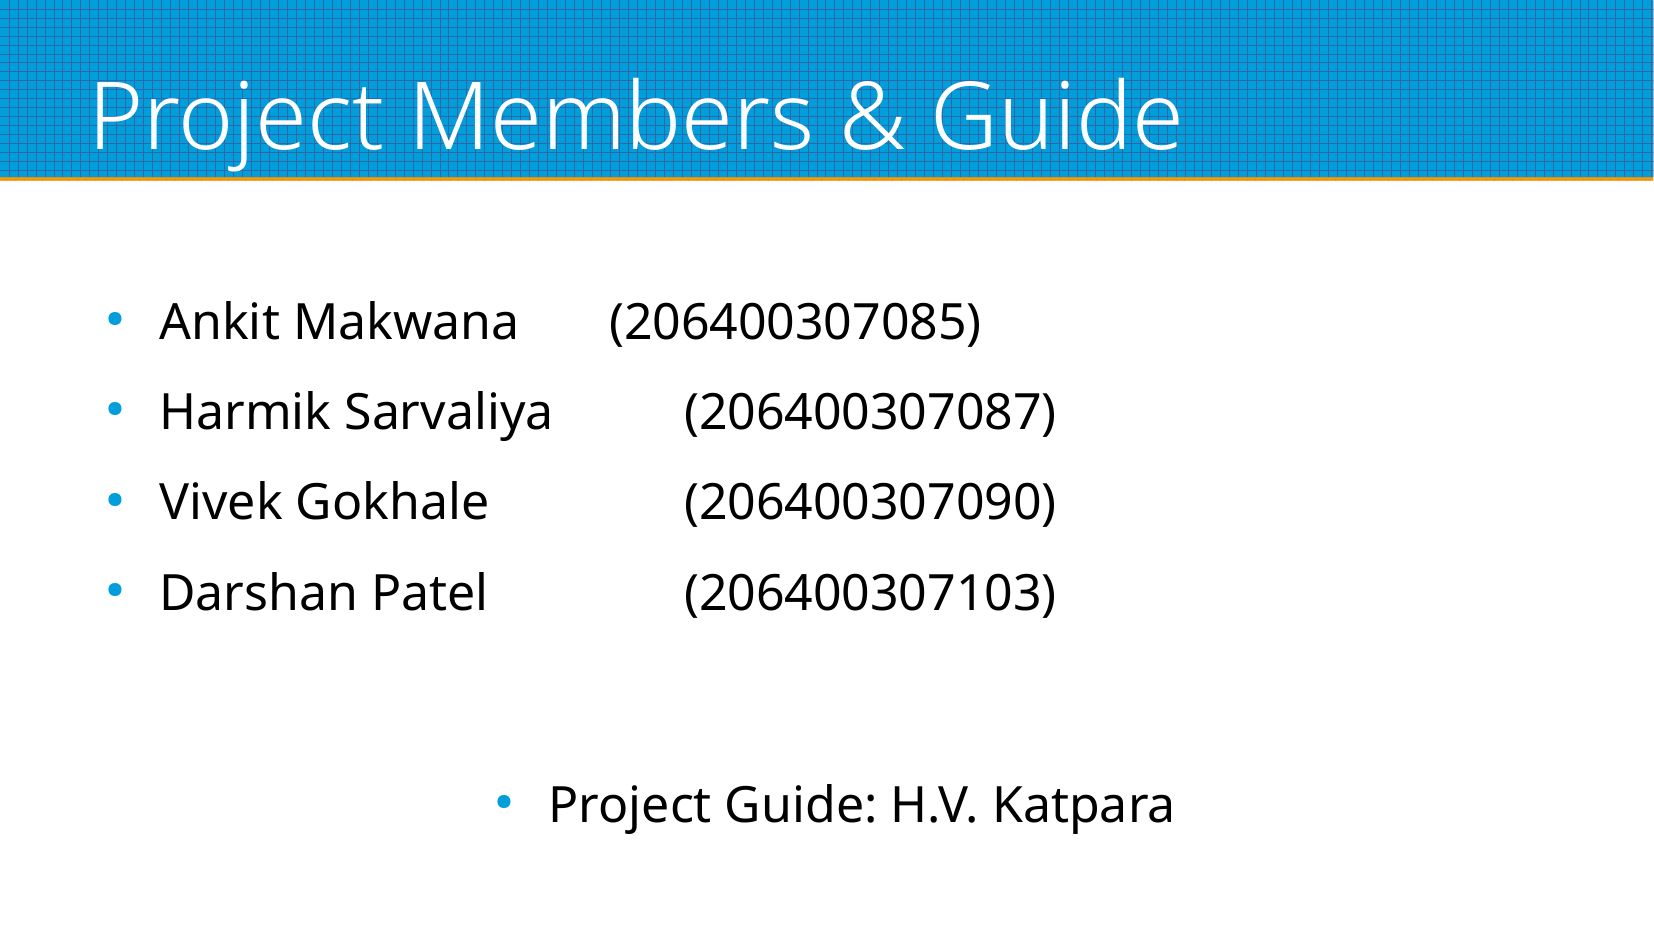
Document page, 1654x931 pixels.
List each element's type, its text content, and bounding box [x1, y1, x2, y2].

list Project Guide: H.V. Katpara [88, 753, 1565, 853]
list Ankit Makwana (206400307085) Harmik Sarvaliya (206400307087) Vivek Gokhale (206400307090) Darshan Patel (206400307103) [88, 236, 1565, 676]
title Project Members & Guide [88, 14, 1565, 178]
